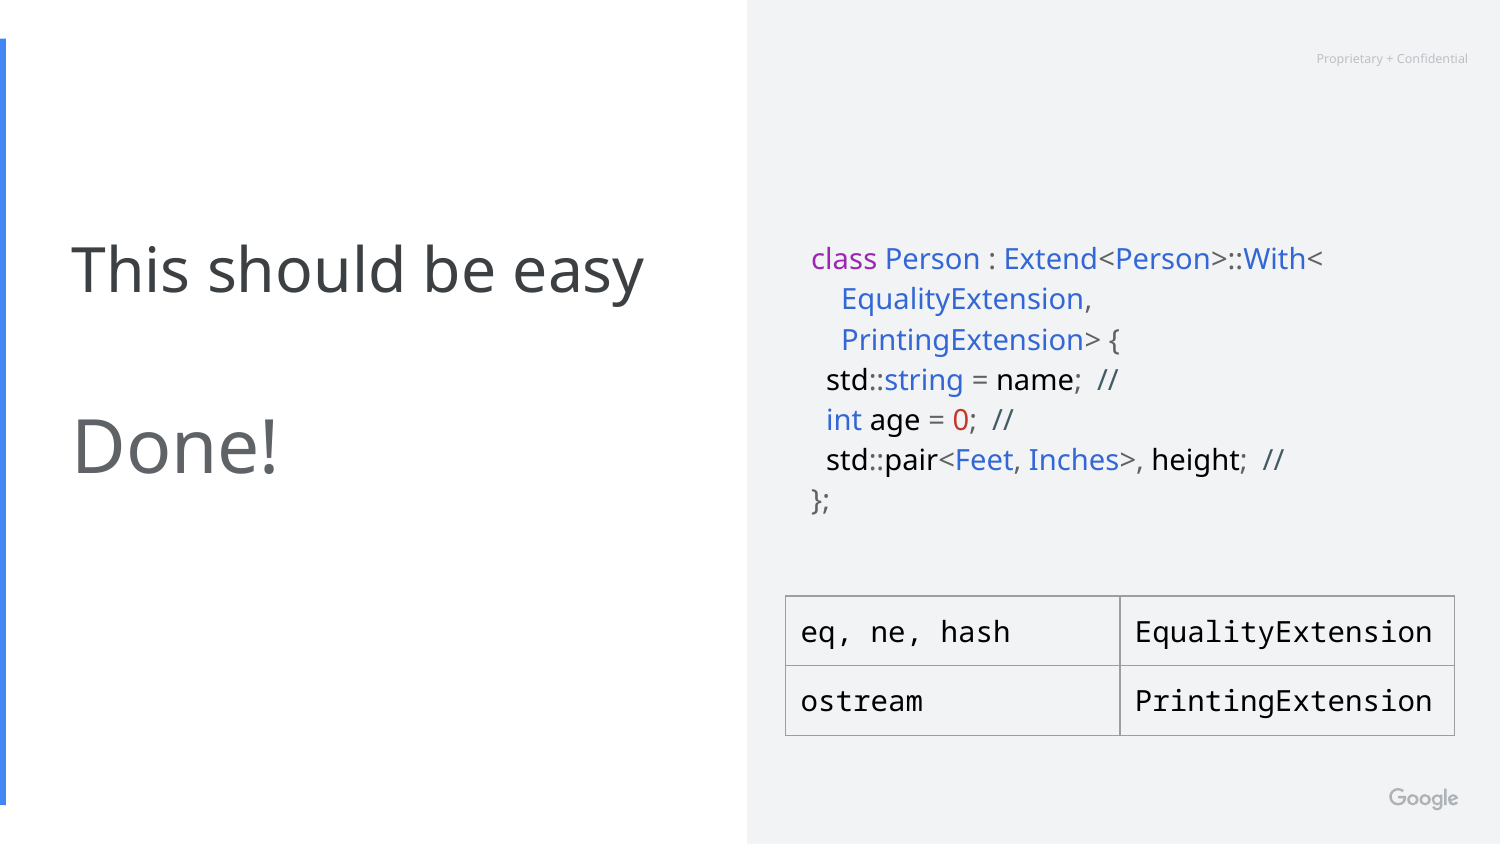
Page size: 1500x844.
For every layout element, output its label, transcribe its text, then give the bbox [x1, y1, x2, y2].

list class Person : Extend<Person>::With< EqualityExtension, PrintingExtension> { std::string = name; // int age = 0; // std::pair<Feet, Inches>, height; // }; [796, 220, 1500, 624]
table_cell PrintingExtension [1121, 666, 1454, 735]
table_header eq, ne, hash [786, 597, 1119, 665]
table_header EqualityExtension [1121, 597, 1454, 665]
list Done! [56, 356, 613, 693]
title This should be easy [56, 224, 691, 292]
table_cell ostream [786, 666, 1119, 735]
